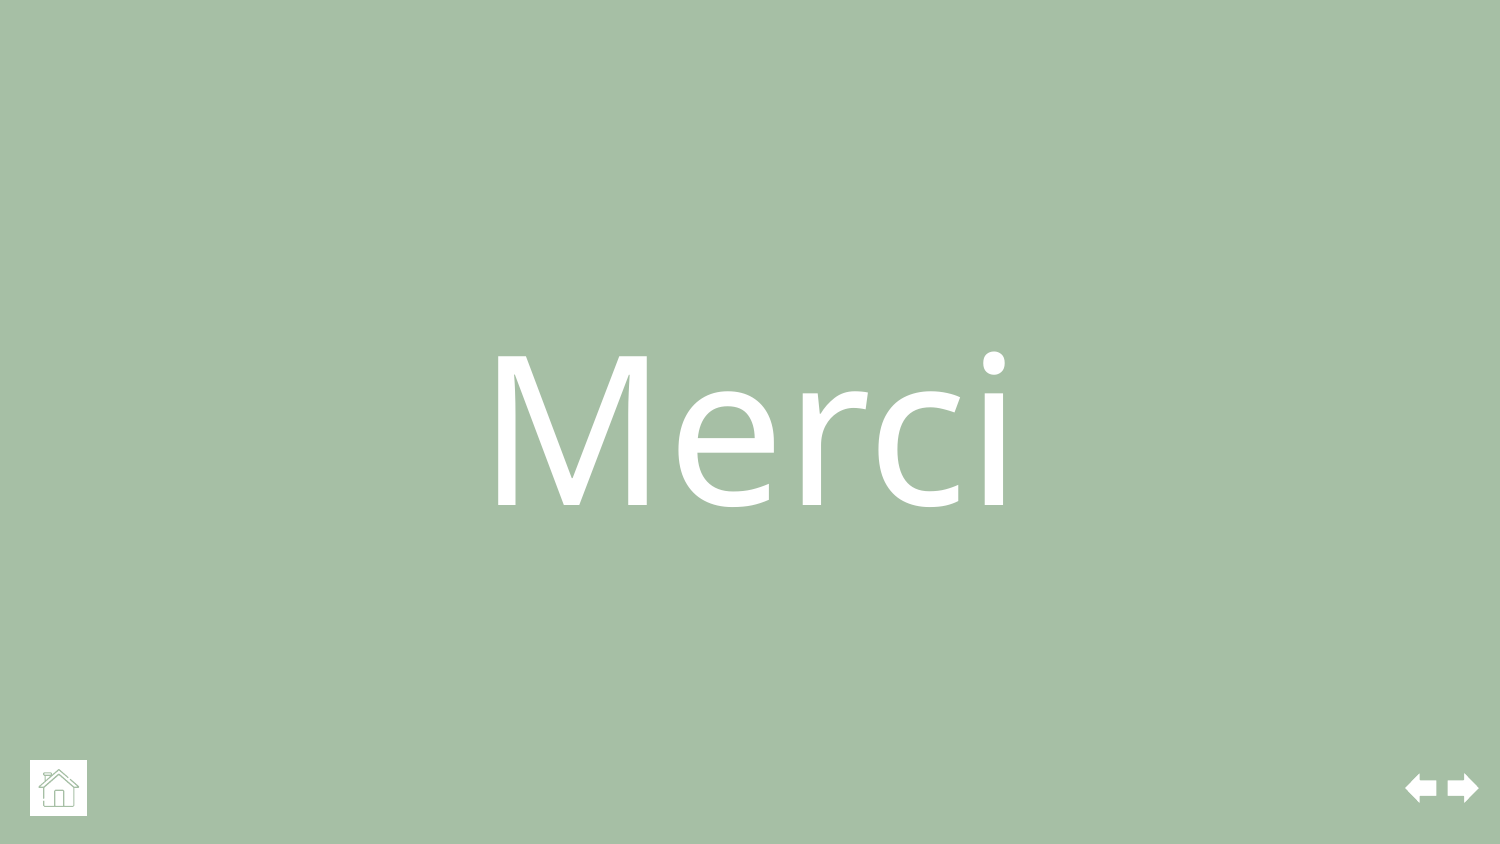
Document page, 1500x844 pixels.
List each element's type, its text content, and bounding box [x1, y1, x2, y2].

text_box [1403, 771, 1438, 806]
text_box [1446, 770, 1481, 806]
title Merci [230, 167, 1270, 677]
text_box [29, 758, 88, 818]
